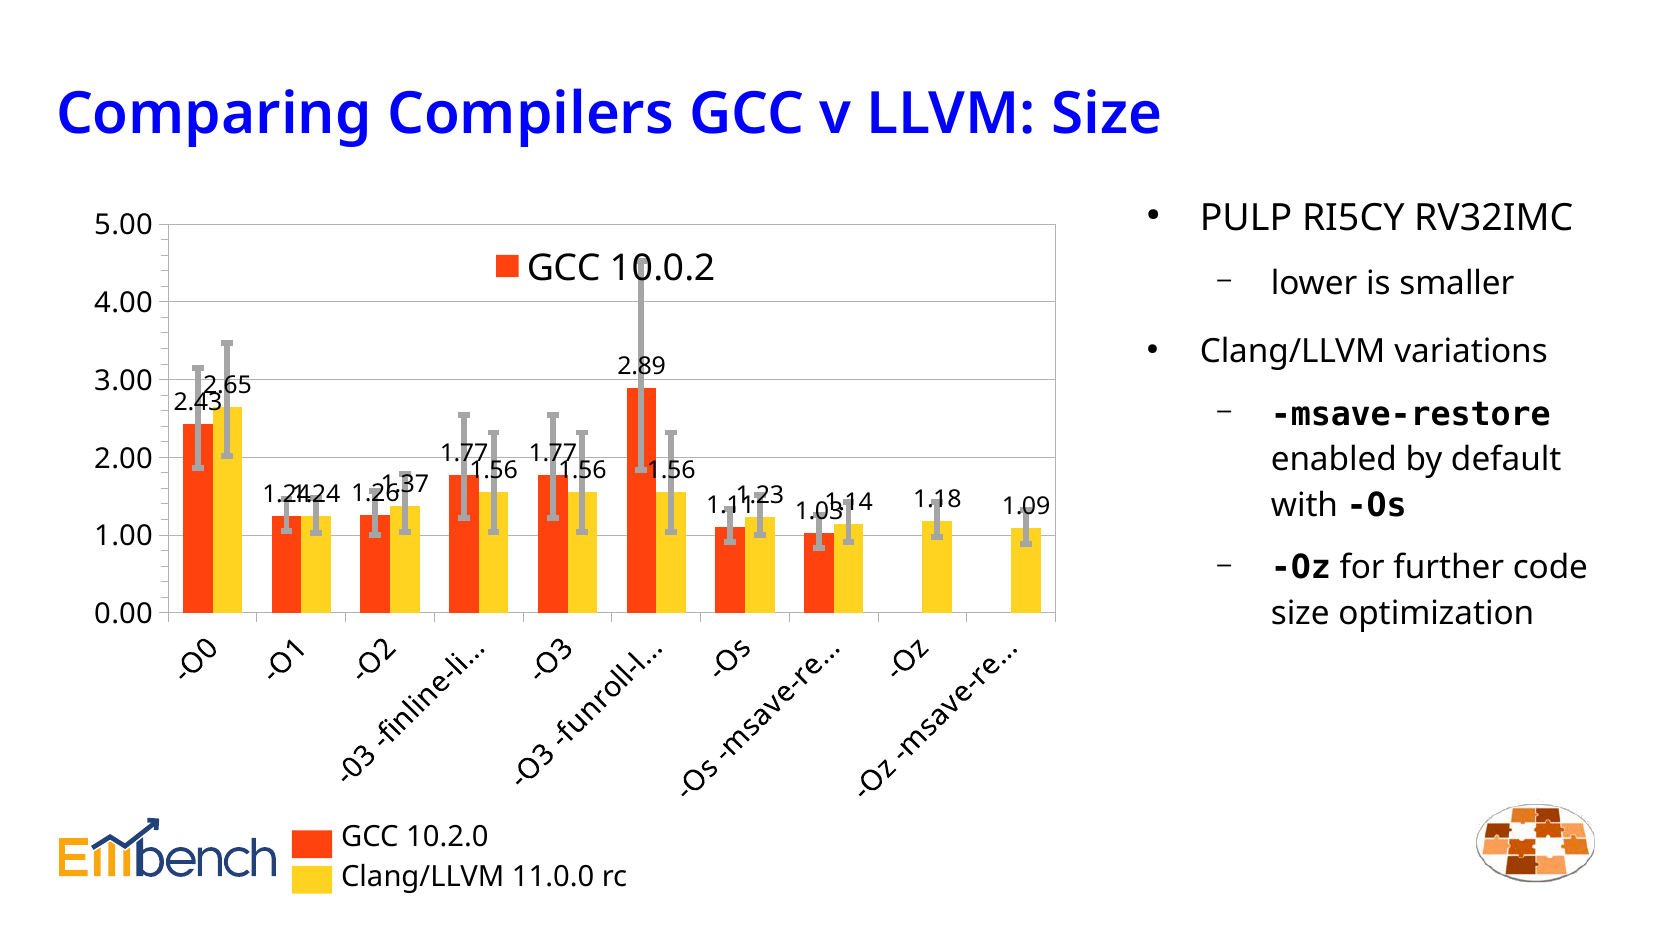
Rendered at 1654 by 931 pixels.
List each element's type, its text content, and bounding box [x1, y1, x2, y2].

title Comparing Compilers GCC v LLVM: Size [56, 59, 1597, 163]
picture [1476, 809, 1595, 883]
chart [56, 190, 1129, 809]
text_box [291, 865, 333, 894]
text_box GCC 10.2.0 Clang/LLVM 11.0.0 rc [326, 808, 1064, 910]
text_box [291, 830, 333, 859]
list PULP RI5CY RV32IMC lower is smaller Clang/LLVM variations -msave-restore enabled by default with ‑Os -Oz for further code size optimization [1129, 190, 1598, 809]
